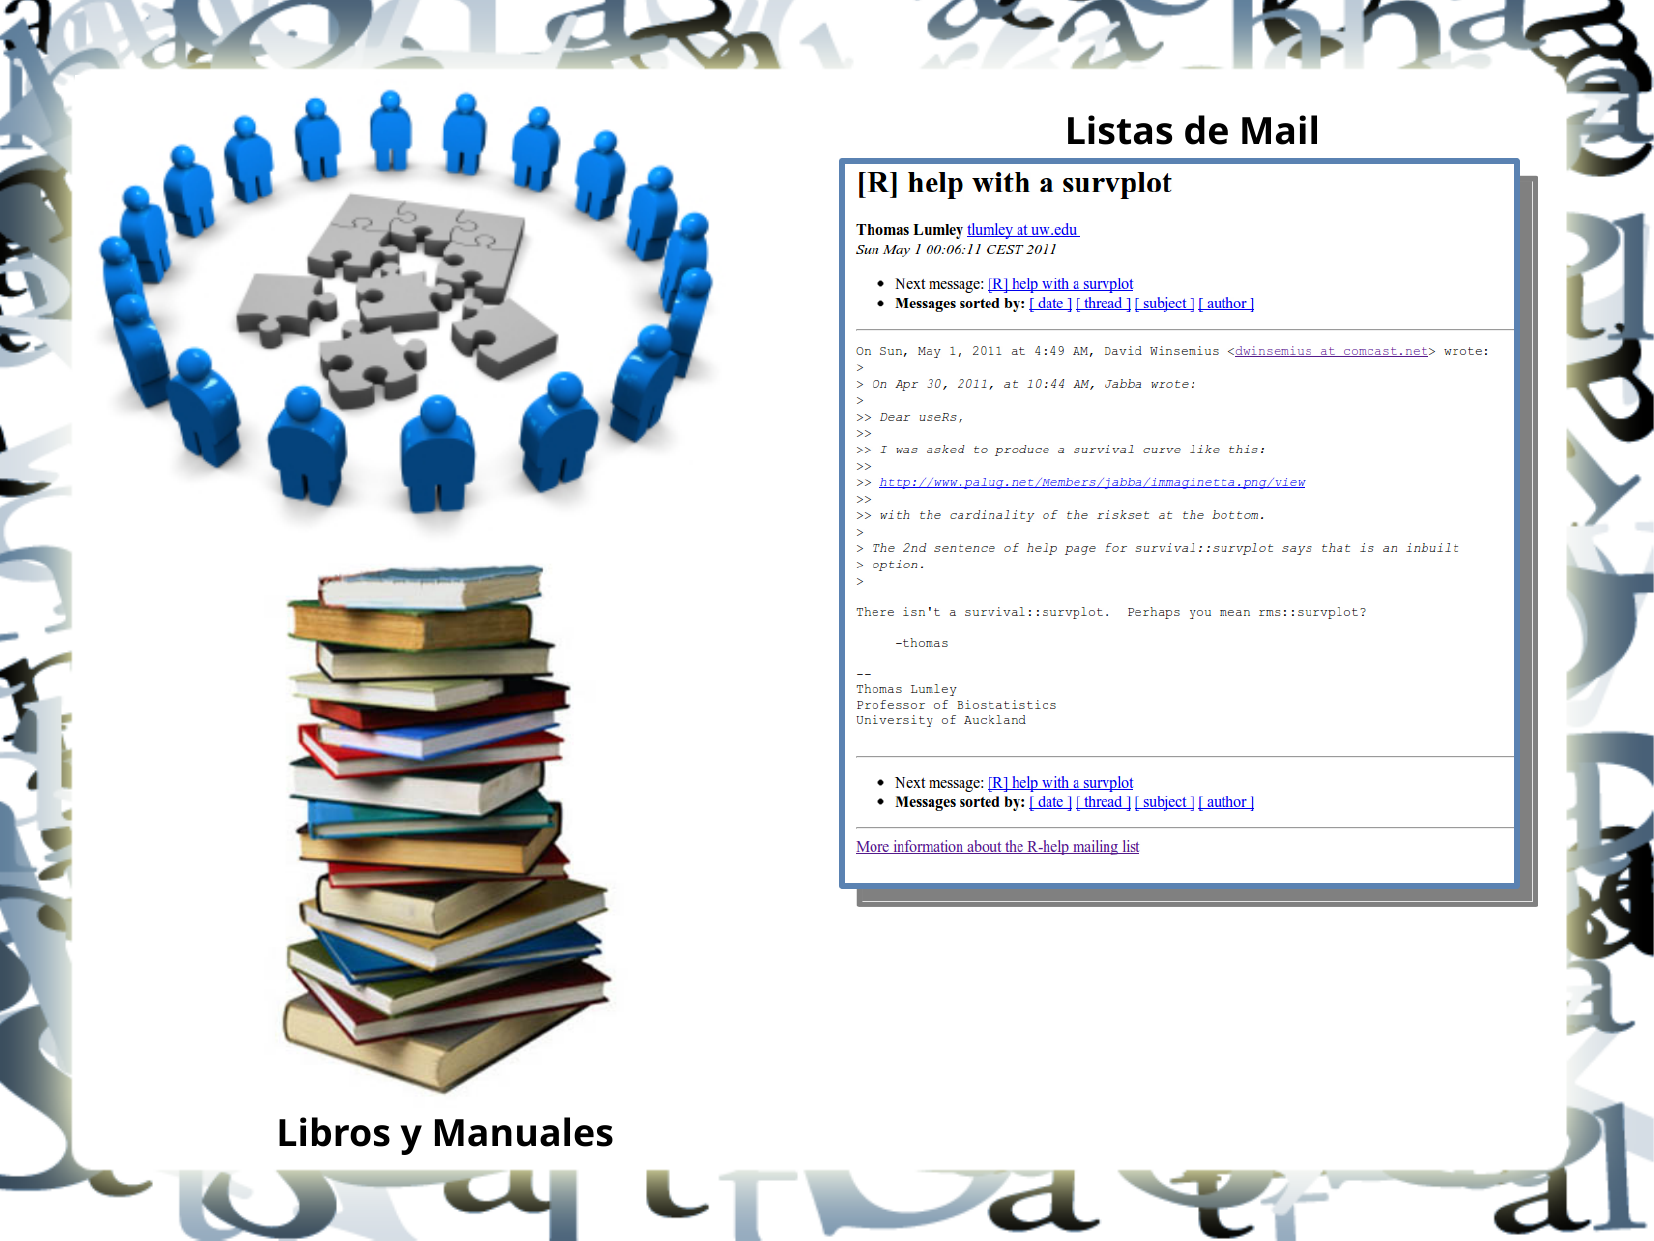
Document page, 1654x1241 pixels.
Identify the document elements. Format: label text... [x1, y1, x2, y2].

text_box Libros y Manuales [261, 1099, 618, 1158]
text_box Listas de Mail [1050, 97, 1327, 156]
picture [0, 0, 1654, 1241]
